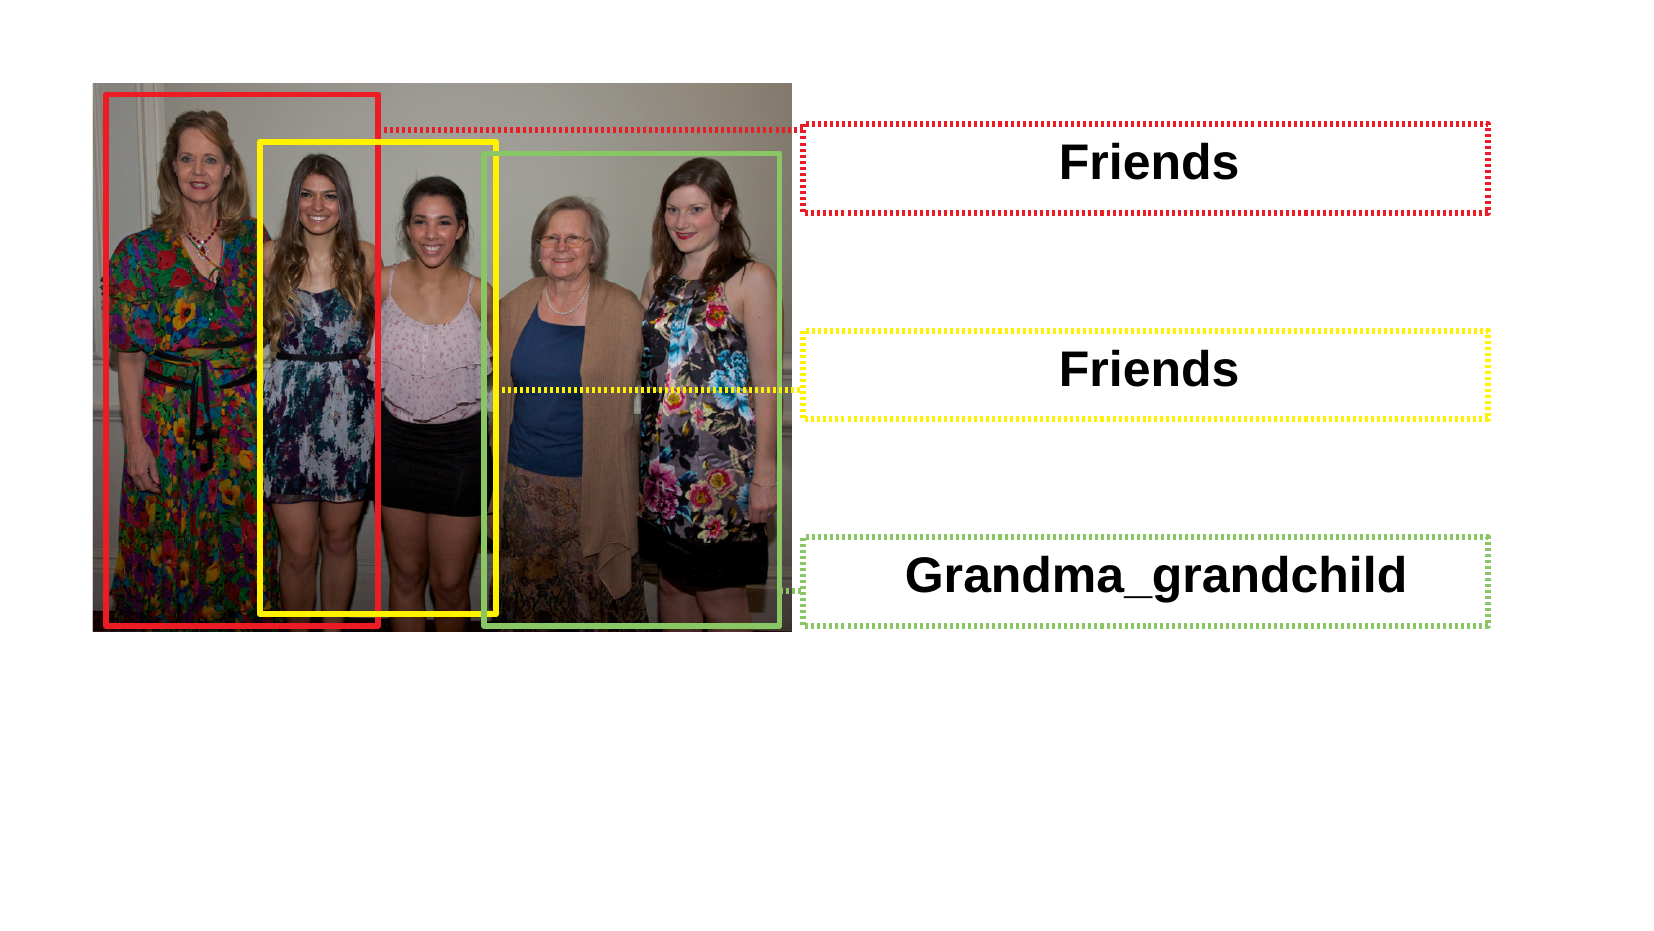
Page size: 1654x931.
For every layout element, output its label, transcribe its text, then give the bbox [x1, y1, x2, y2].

picture [92, 82, 792, 632]
text_box Friends [803, 330, 1489, 420]
text_box [106, 94, 780, 626]
text_box Grandma_grandchild [803, 537, 1489, 626]
text_box Friends [803, 124, 1489, 213]
